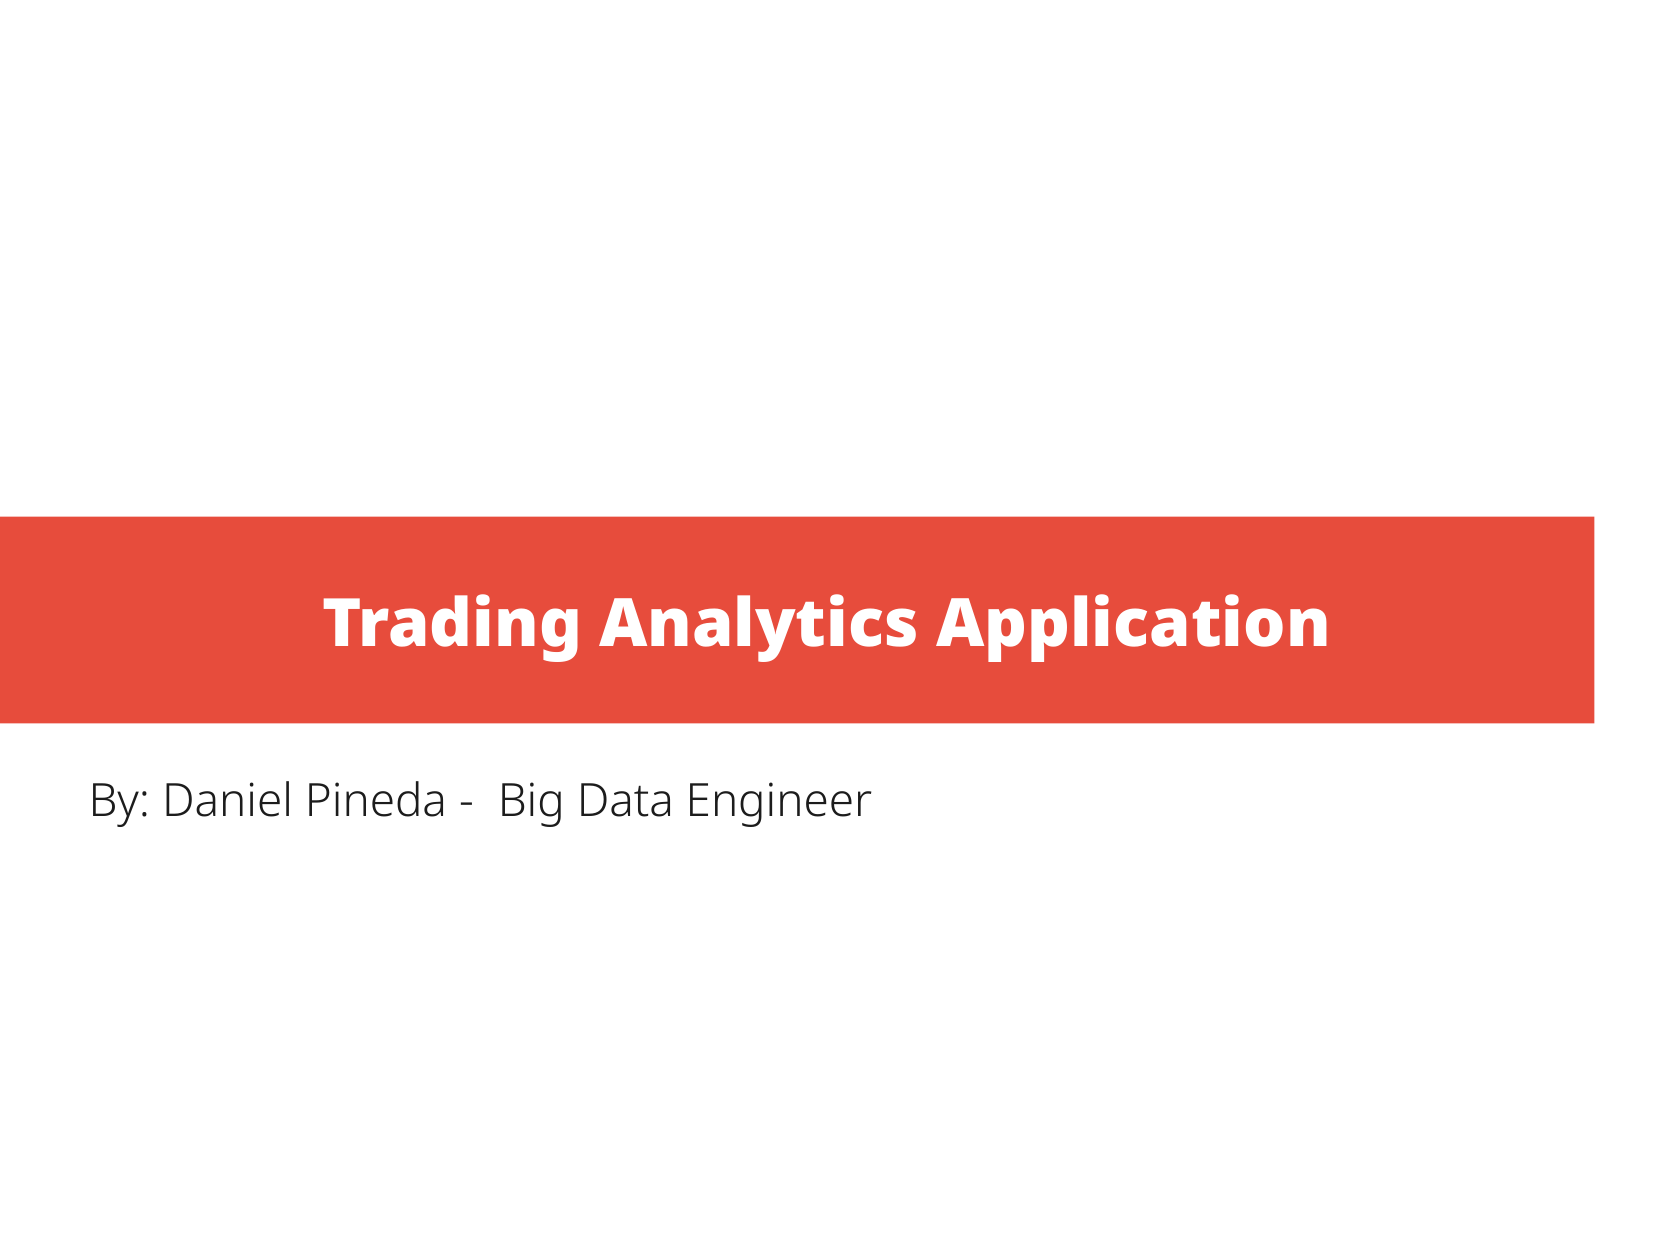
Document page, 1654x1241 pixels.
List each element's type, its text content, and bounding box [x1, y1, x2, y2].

title Trading Analytics Application [59, 546, 1595, 694]
subtitle By: Daniel Pineda - Big Data Engineer [88, 767, 1595, 1182]
